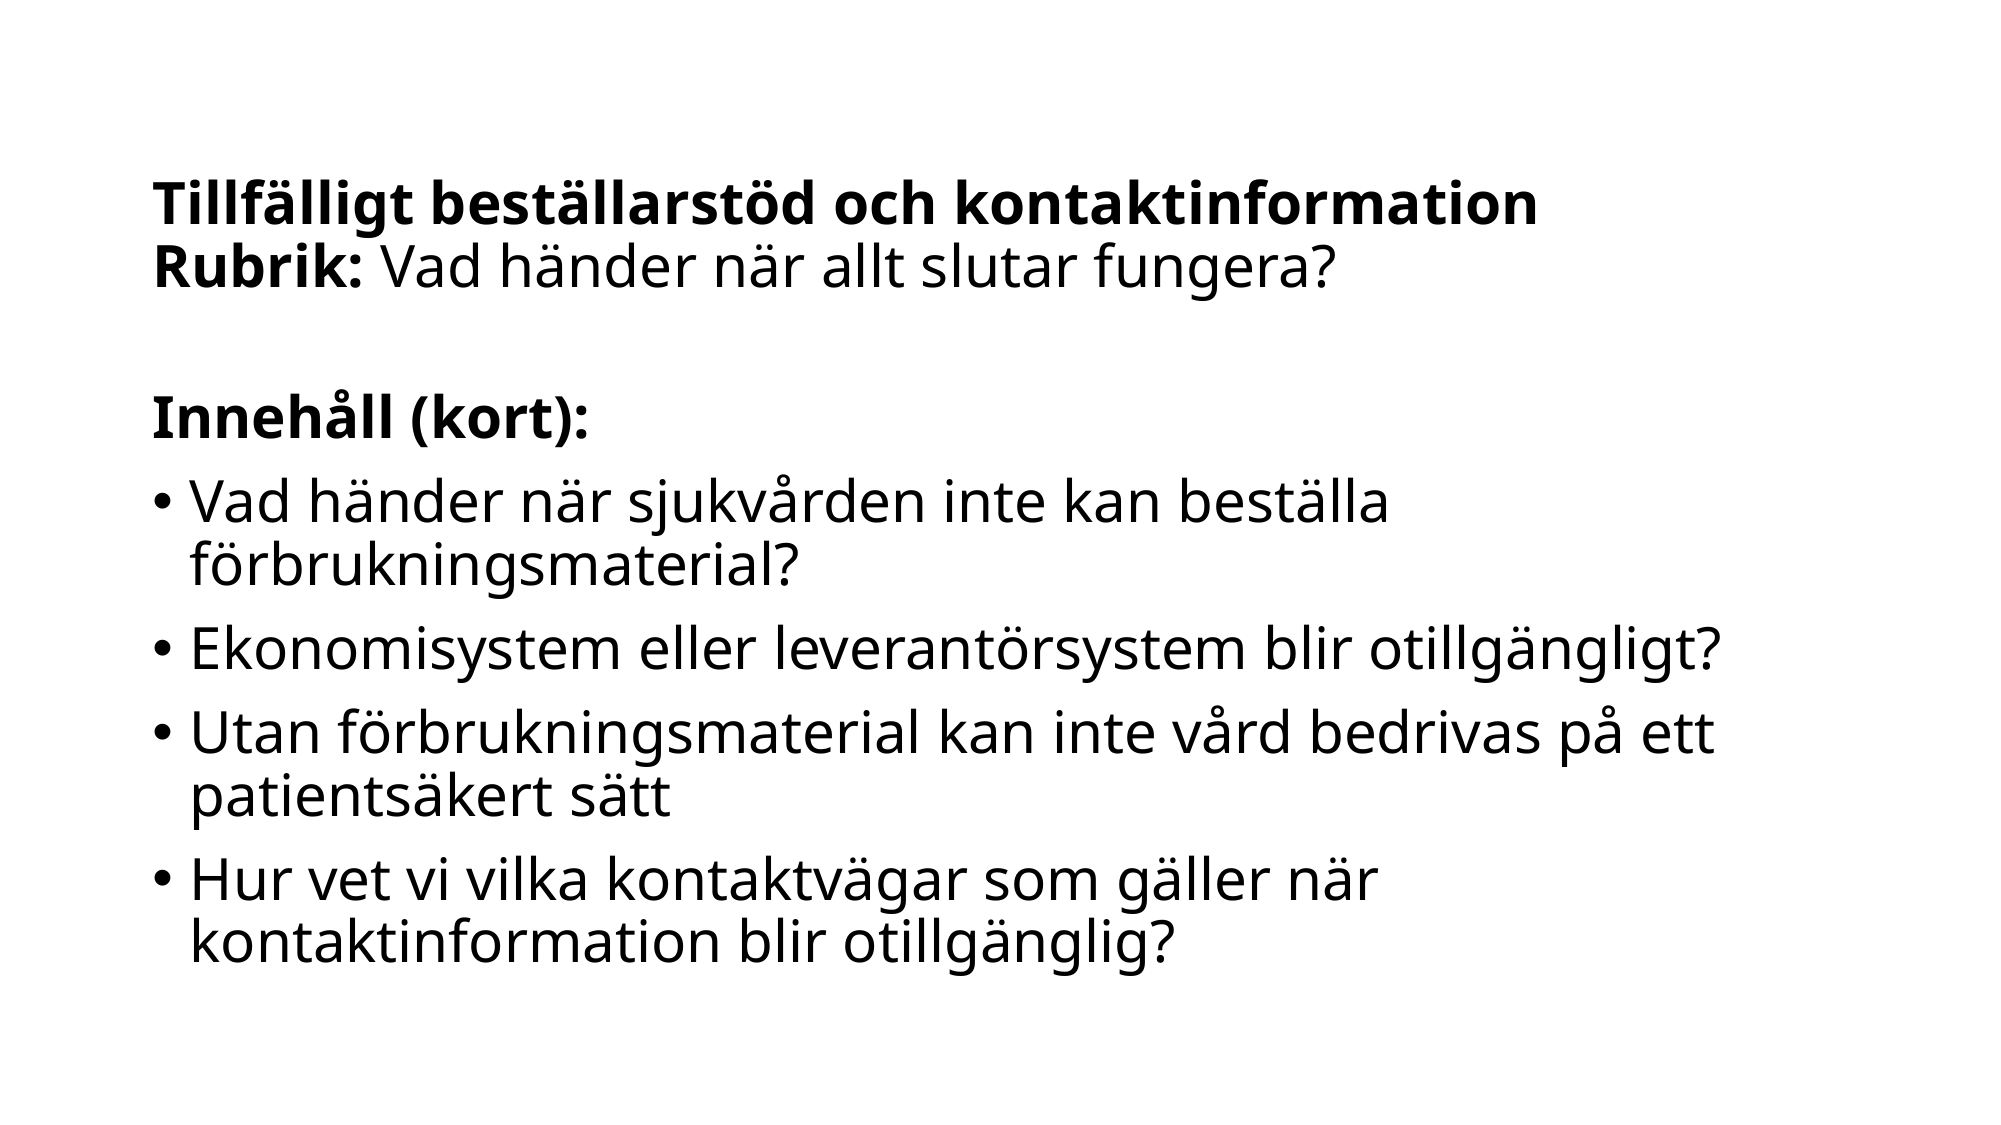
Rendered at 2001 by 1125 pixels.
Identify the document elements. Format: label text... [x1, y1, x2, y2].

list Innehåll (kort): Vad händer när sjukvården inte kan beställa förbrukningsmaterial? Ekonomisystem eller leverantörsystem blir otillgängligt? Utan förbrukningsmaterial kan inte vård bedrivas på ett patientsäkert sätt Hur vet vi vilka kontaktvägar som gäller när kontaktinformation blir otillgänglig? [137, 381, 1863, 1014]
title Tillfälligt beställarstöd och kontaktinformation Rubrik: Vad händer när allt slutar fungera? [137, 163, 1863, 381]
